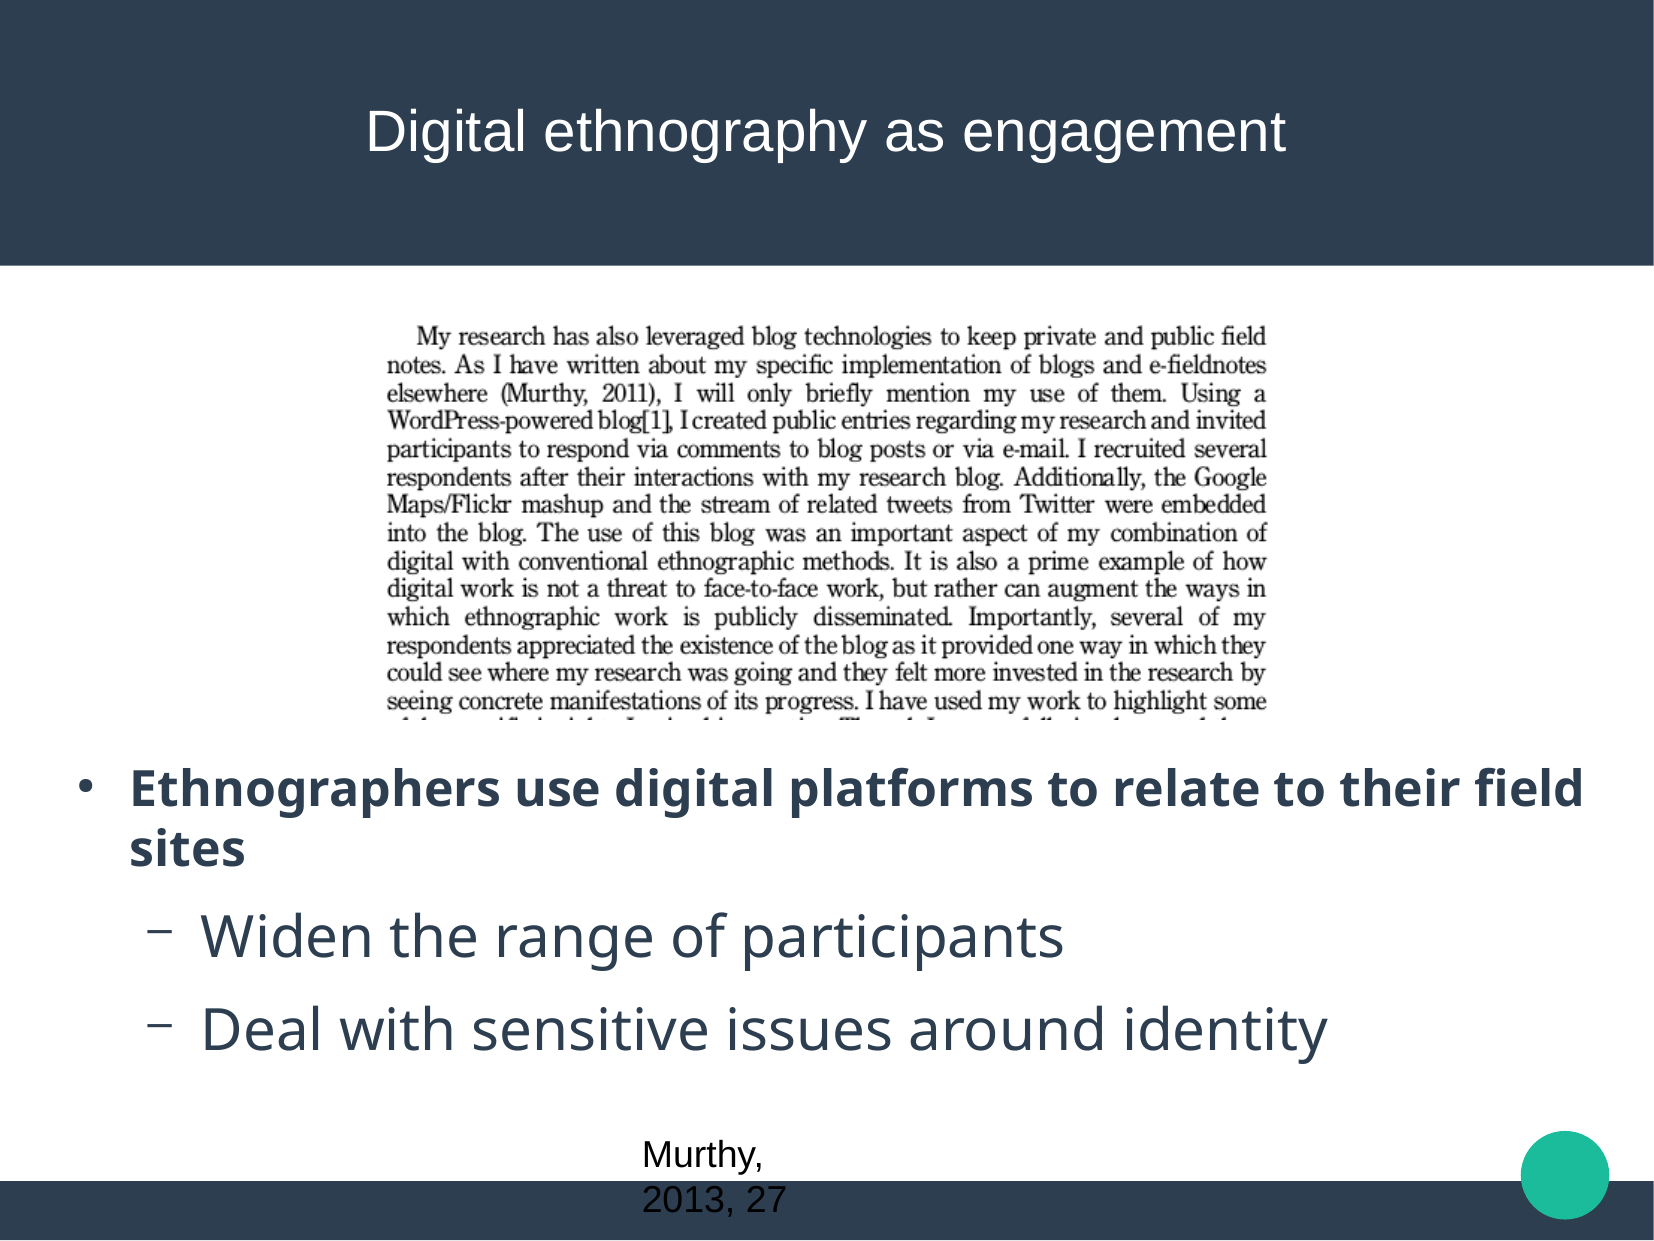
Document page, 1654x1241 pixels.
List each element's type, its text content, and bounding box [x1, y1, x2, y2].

list Ethnographers use digital platforms to relate to their field sites Widen the range of participants Deal with sensitive issues around identity [59, 756, 1595, 1152]
picture [371, 324, 1283, 720]
text_box Murthy, 2013, 27 [590, 1152, 839, 1221]
title Digital ethnography as engagement [59, 49, 1595, 207]
